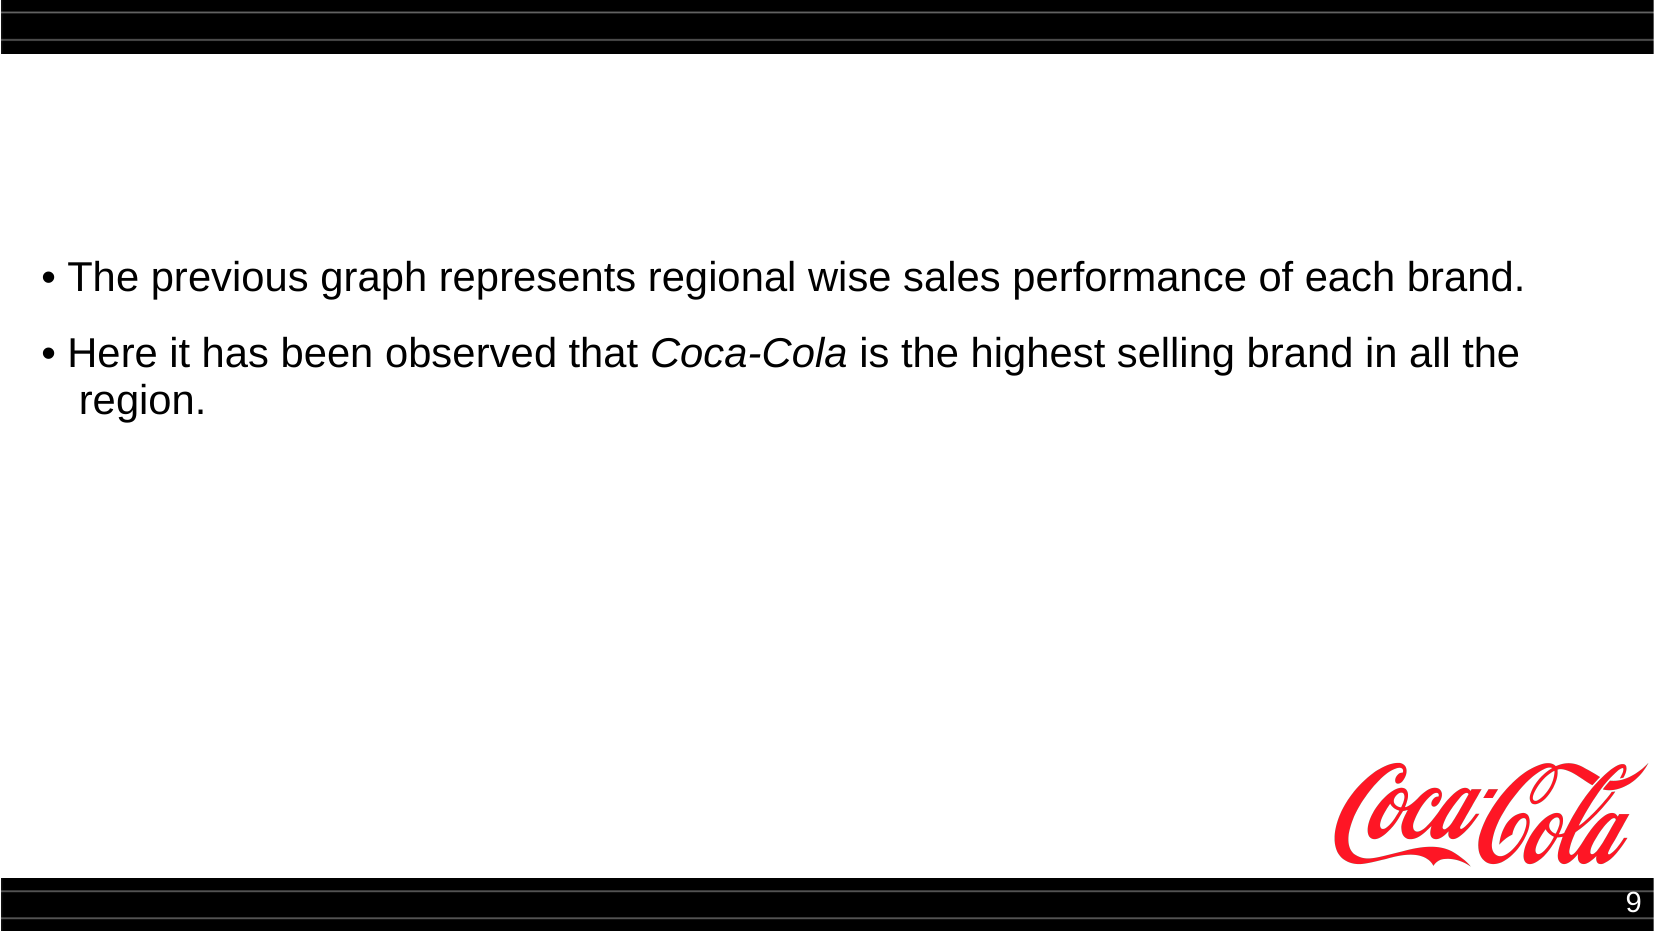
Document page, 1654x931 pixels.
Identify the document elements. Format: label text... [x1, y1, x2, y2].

picture [1, 725, 1654, 931]
picture [1, 0, 1654, 54]
list • The previous graph represents regional wise sales performance of each brand. • Here it has been observed that Coca-Cola is the highest selling brand in all the region. [41, 253, 1530, 833]
